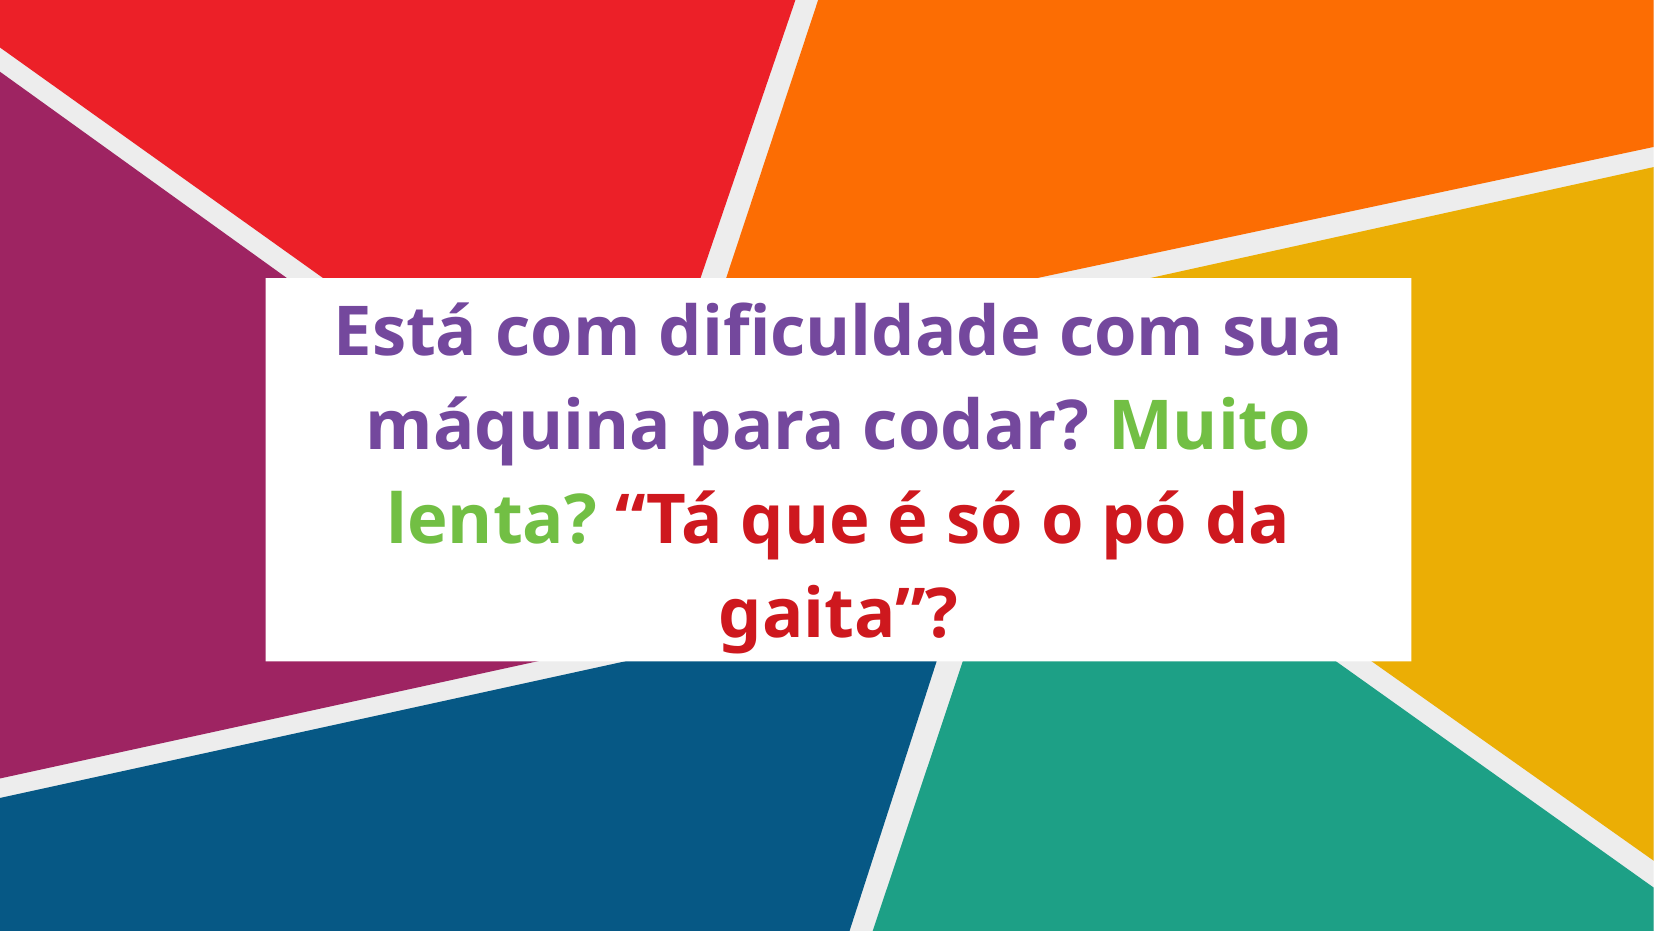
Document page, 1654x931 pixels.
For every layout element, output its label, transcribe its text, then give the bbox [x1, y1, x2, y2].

subtitle Está com dificuldade com sua máquina para codar? Muito lenta? “Tá que é só o pó da gaita”? [265, 278, 1412, 662]
